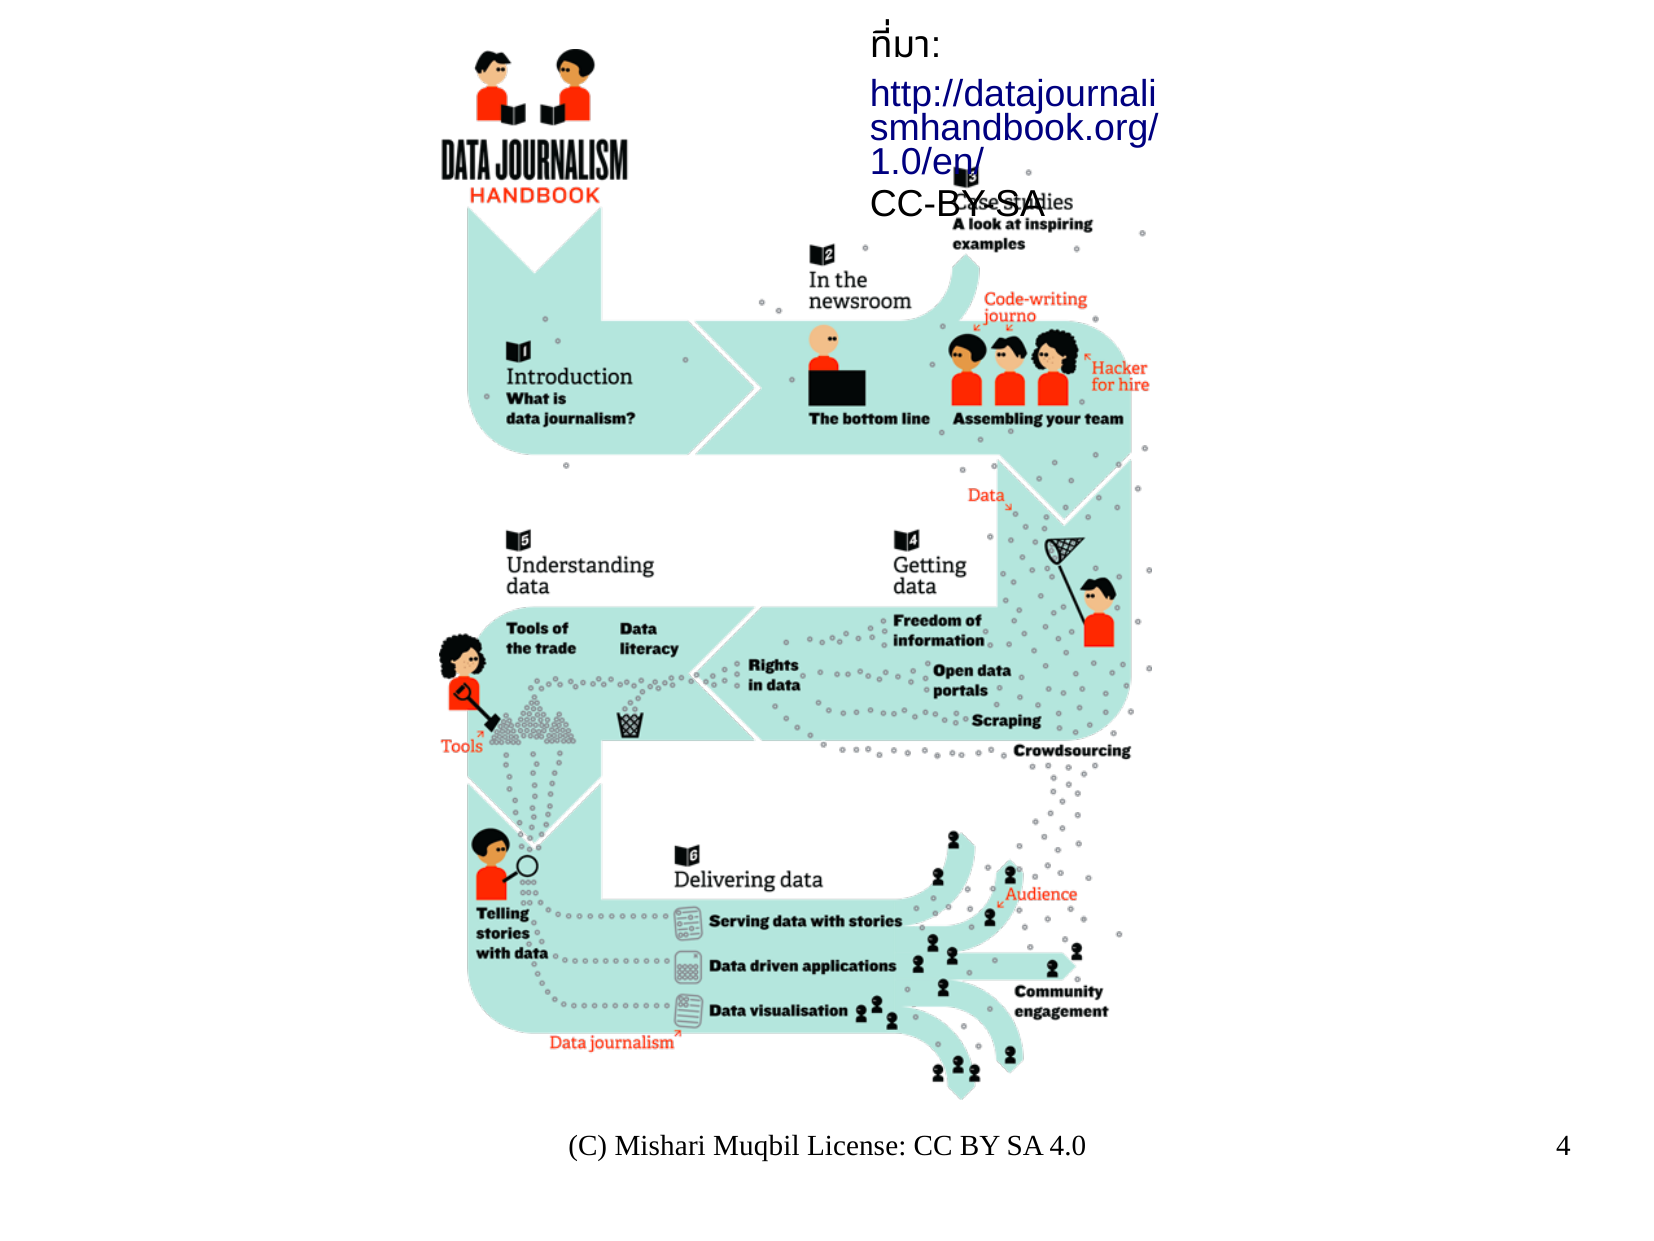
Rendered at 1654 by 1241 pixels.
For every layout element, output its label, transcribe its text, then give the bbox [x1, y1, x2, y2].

text_box ที่มา: http://datajournalismhandbook.org/1.0/en/ CC-BY-SA [855, 15, 1186, 166]
picture [905, 166, 916, 172]
picture [439, 49, 1152, 1100]
